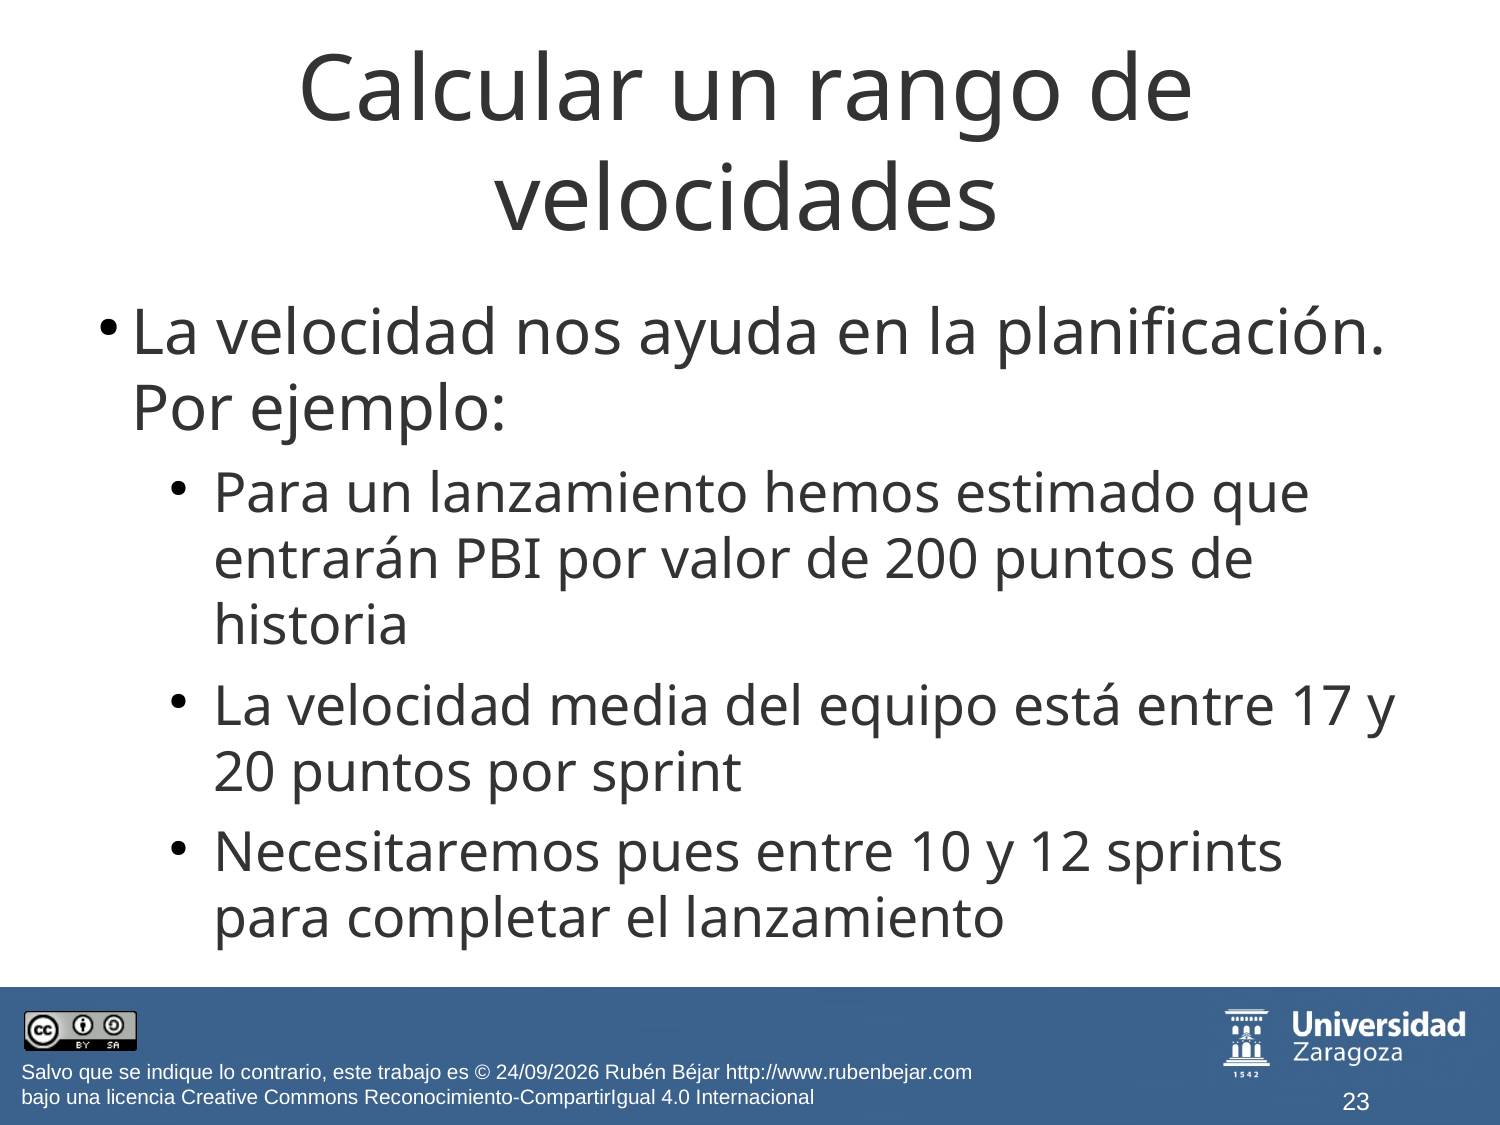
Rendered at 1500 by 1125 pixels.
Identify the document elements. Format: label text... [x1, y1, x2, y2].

picture [0, 987, 1500, 1125]
title Calcular un rango de velocidades [74, 21, 1420, 257]
list La velocidad nos ayuda en la planificación. Por ejemplo: Para un lanzamiento hemos estimado que entrarán PBI por valor de 200 puntos de historia La velocidad media del equipo está entre 17 y 20 puntos por sprint Necesitaremos pues entre 10 y 12 sprints para completar el lanzamiento [82, 283, 1418, 957]
